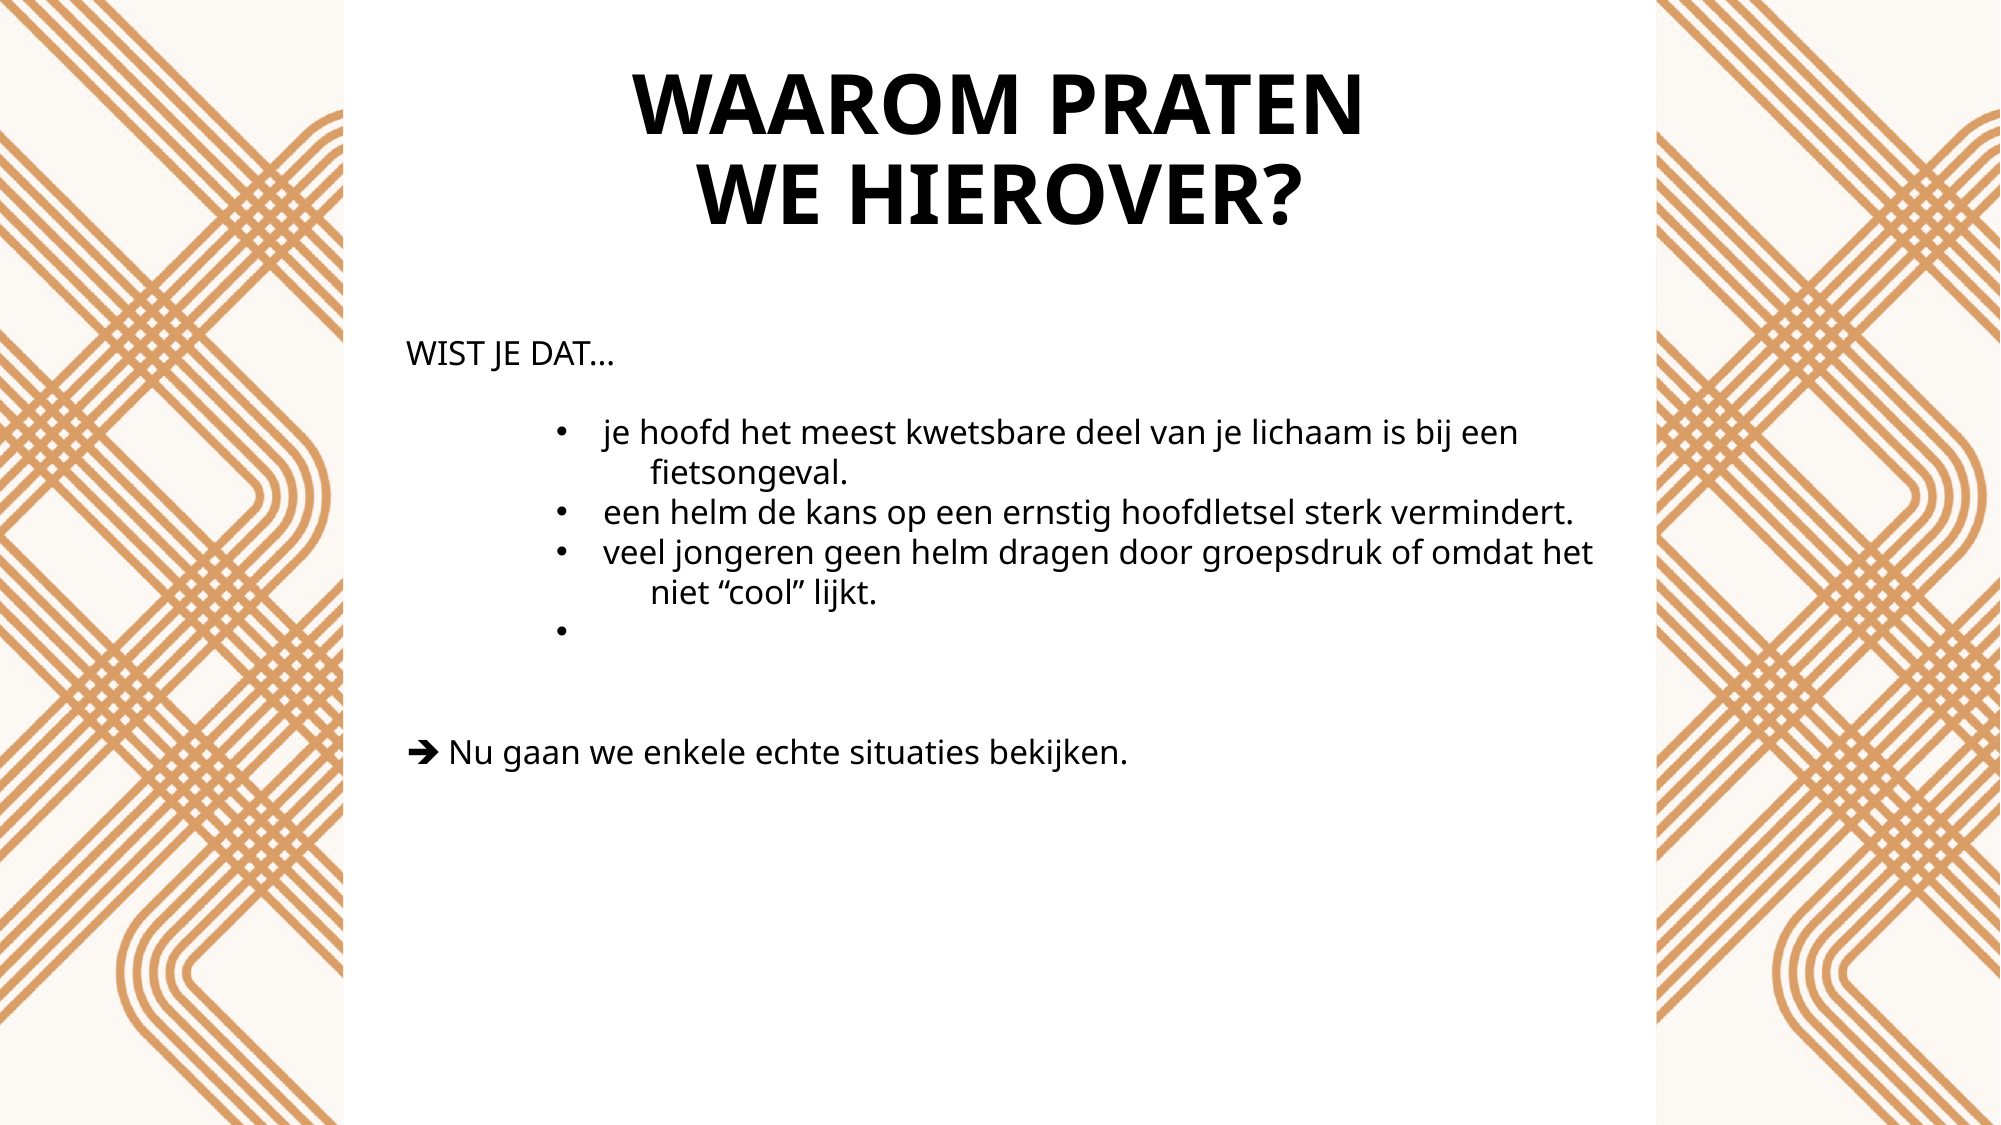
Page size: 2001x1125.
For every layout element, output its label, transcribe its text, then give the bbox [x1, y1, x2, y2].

title WAAROM PRATEN WE HIEROVER? [591, 50, 1409, 251]
text_box WIST JE DAT… je hoofd het meest kwetsbare deel van je lichaam is bij een fietsongeval. een helm de kans op een ernstig hoofdletsel sterk vermindert. veel jongeren geen helm dragen door groepsdruk of omdat het niet “cool” lijkt.  Nu gaan we enkele echte situaties bekijken. [391, 324, 1612, 784]
picture [0, 0, 344, 1125]
picture [1656, 0, 2000, 1125]
